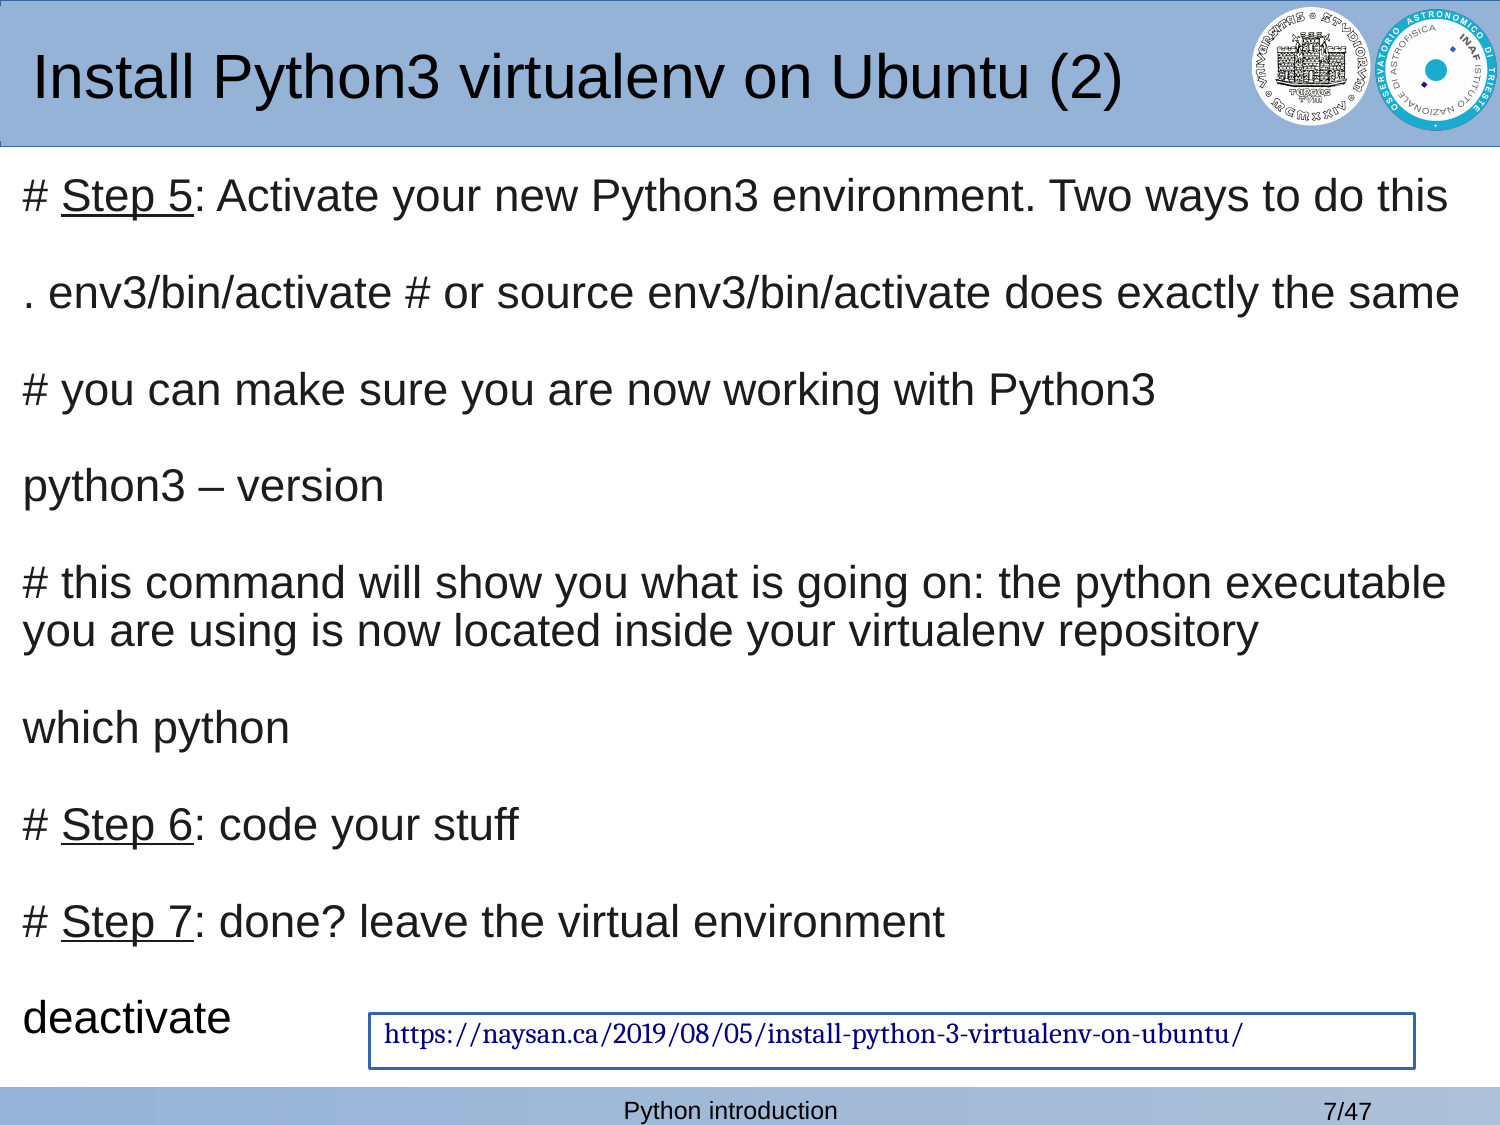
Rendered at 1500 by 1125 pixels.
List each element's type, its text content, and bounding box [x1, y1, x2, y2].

text_box [369, 1059, 1415, 1069]
text_box https://naysan.ca/2019/08/05/install-python-3-virtualenv-on-ubuntu/ [369, 1009, 1441, 1059]
picture [1252, 0, 1500, 115]
text_box Install Python3 virtualenv on Ubuntu (2) [0, 5, 1243, 141]
list # Step 5: Activate your new Python3 environment. Two ways to do this . env3/bin/activate # or source env3/bin/activate does exactly the same # you can make sure you are now working with Python3 python3 – version # this command will show you what is going on: the python executable you are using is now located inside your virtualenv repository which python # Step 6: code your stuff # Step 7: done? leave the virtual environment deactivate [7, 115, 1500, 988]
